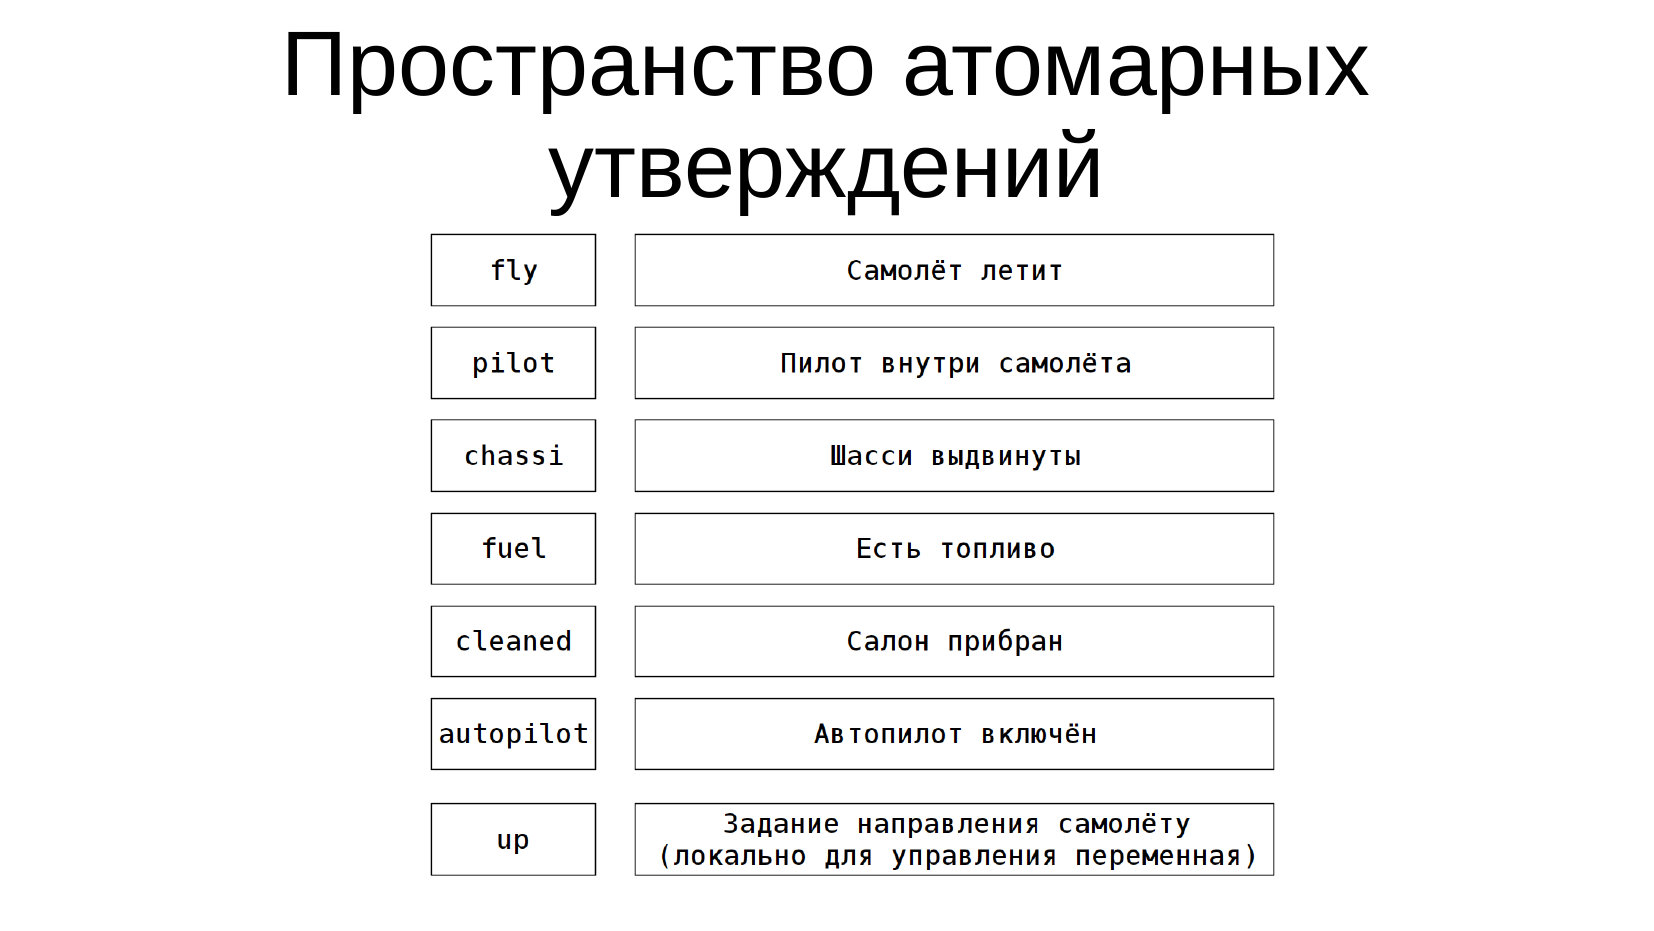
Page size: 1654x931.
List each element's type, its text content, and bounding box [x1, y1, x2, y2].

picture [413, 217, 1289, 891]
title Пространство атомарных утверждений [82, 12, 1571, 218]
